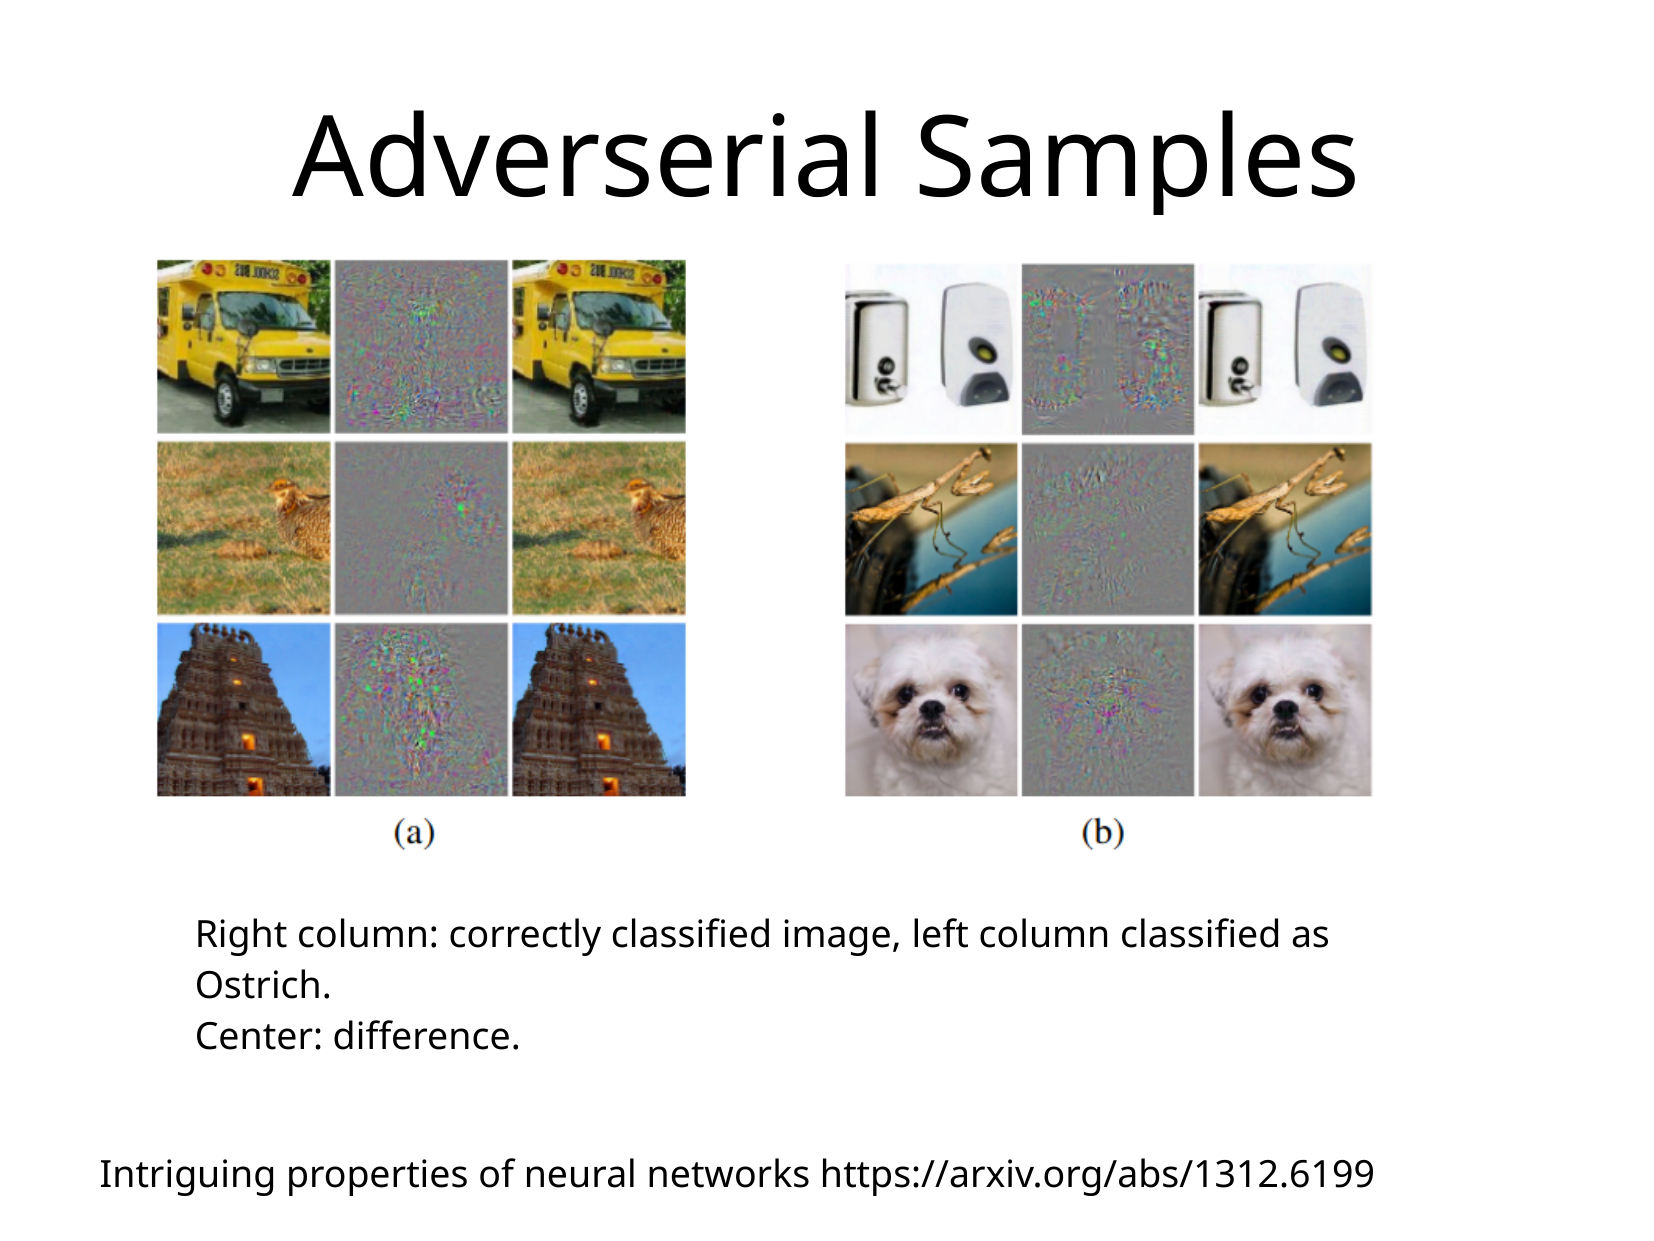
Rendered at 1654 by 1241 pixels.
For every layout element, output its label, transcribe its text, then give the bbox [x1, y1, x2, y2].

picture [120, 215, 1399, 871]
text_box Right column: correctly classified image, left column classified as Ostrich. Center: difference. [180, 900, 1351, 1029]
title Adverserial Samples [82, 49, 1571, 257]
text_box Intriguing properties of neural networks https://arxiv.org/abs/1312.6199 [75, 1139, 1591, 1231]
